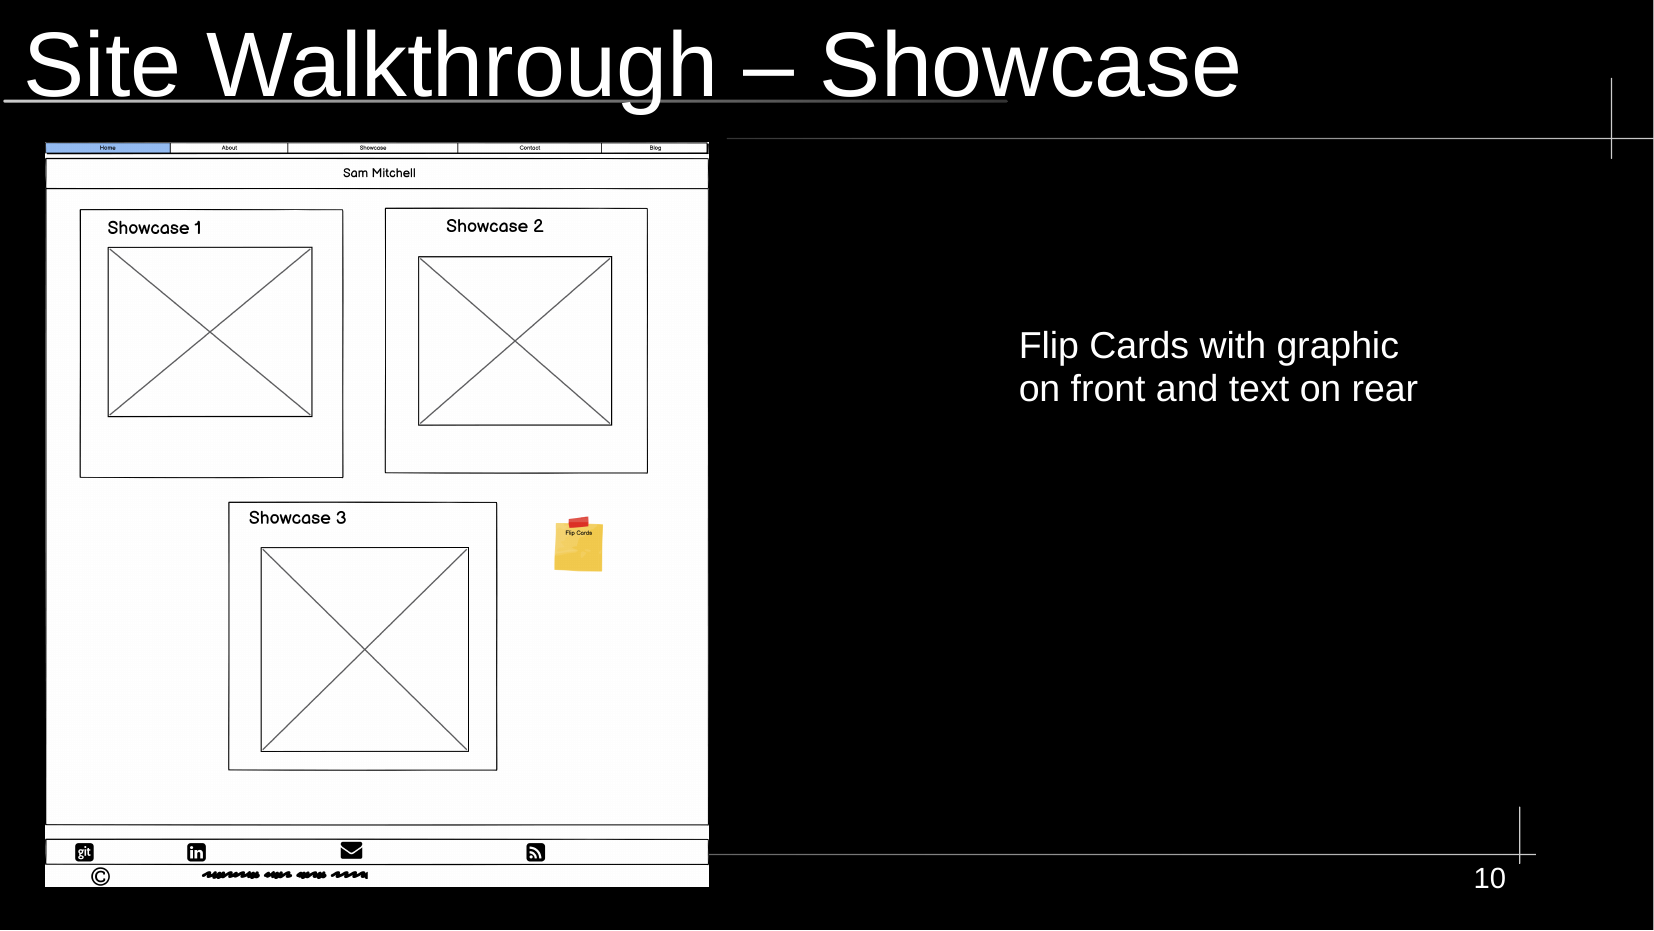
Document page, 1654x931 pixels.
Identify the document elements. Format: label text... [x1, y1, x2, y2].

picture [45, 142, 709, 887]
text_box Flip Cards with graphic on front and text on rear [1003, 317, 1447, 473]
title Site Walkthrough – Showcase [23, 11, 1589, 119]
